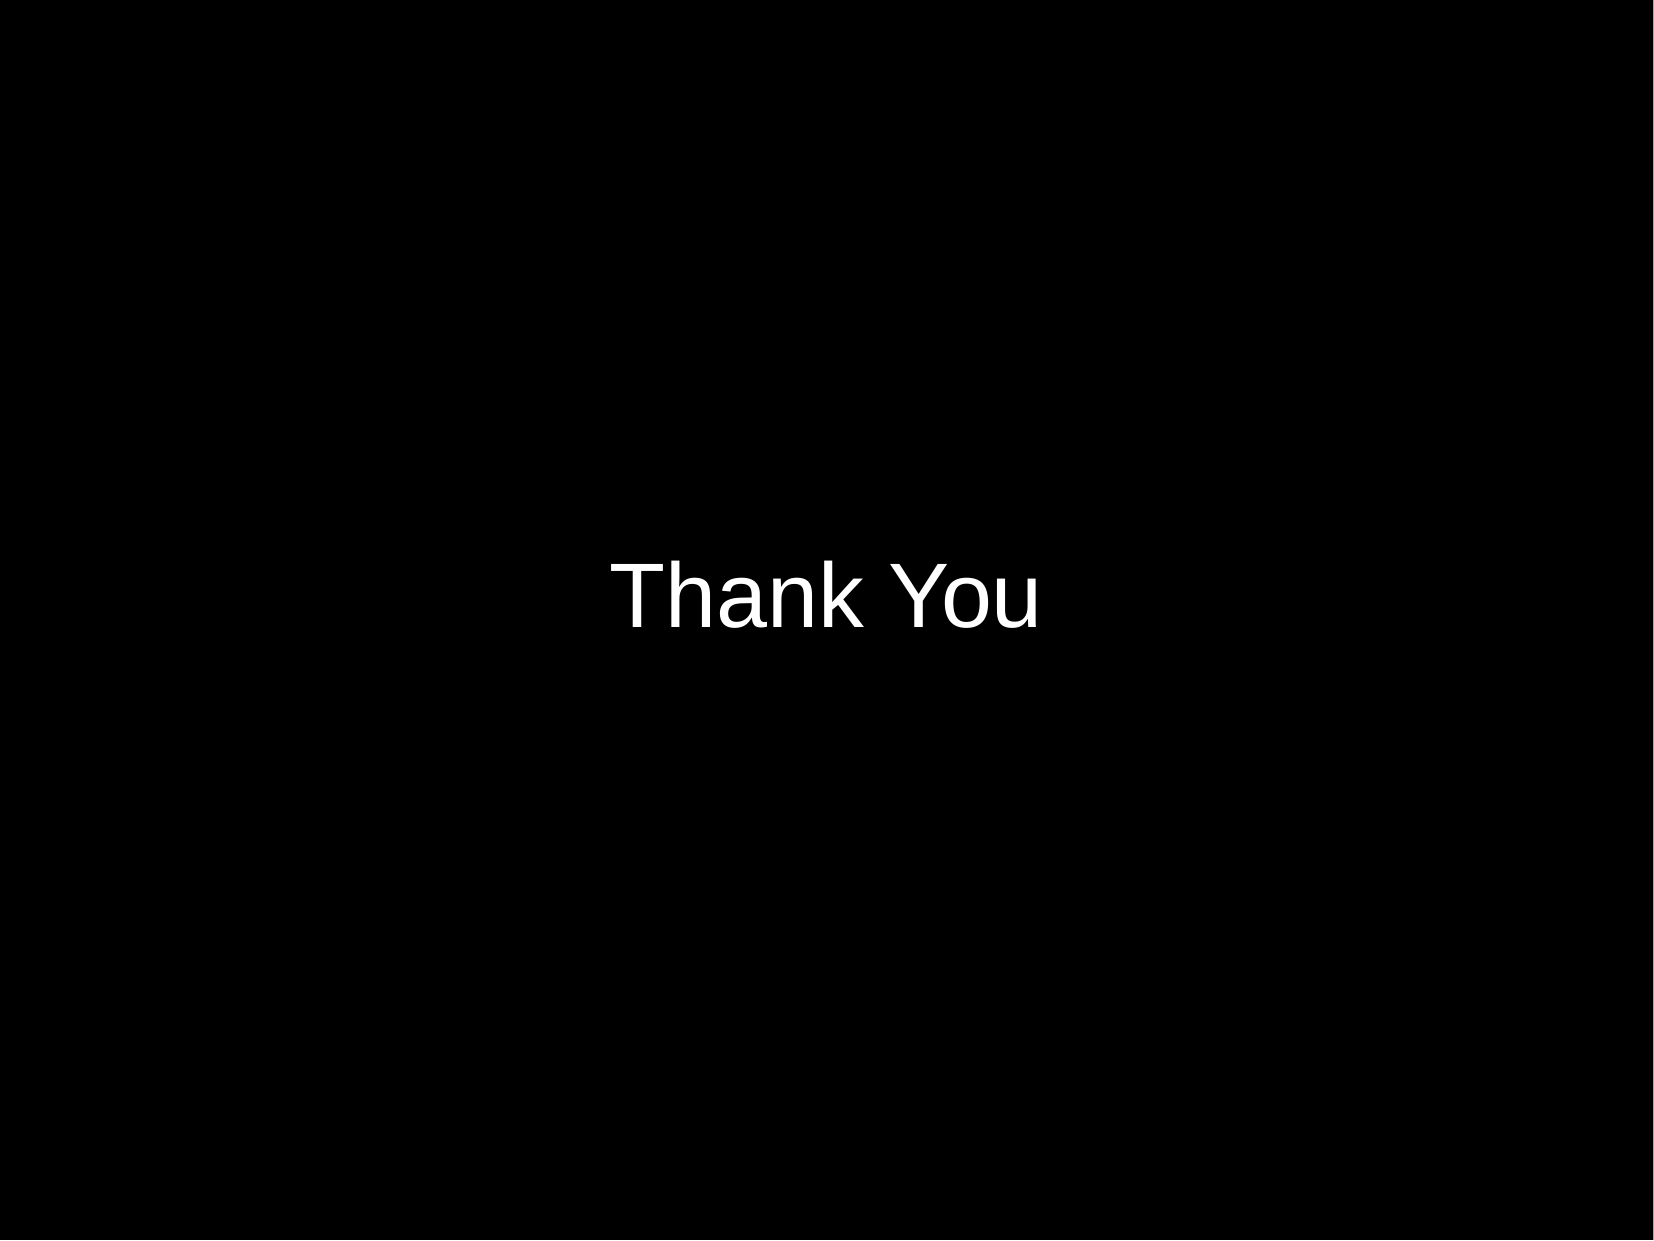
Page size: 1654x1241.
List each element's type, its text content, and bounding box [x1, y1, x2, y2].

title Thank You [82, 492, 1571, 700]
